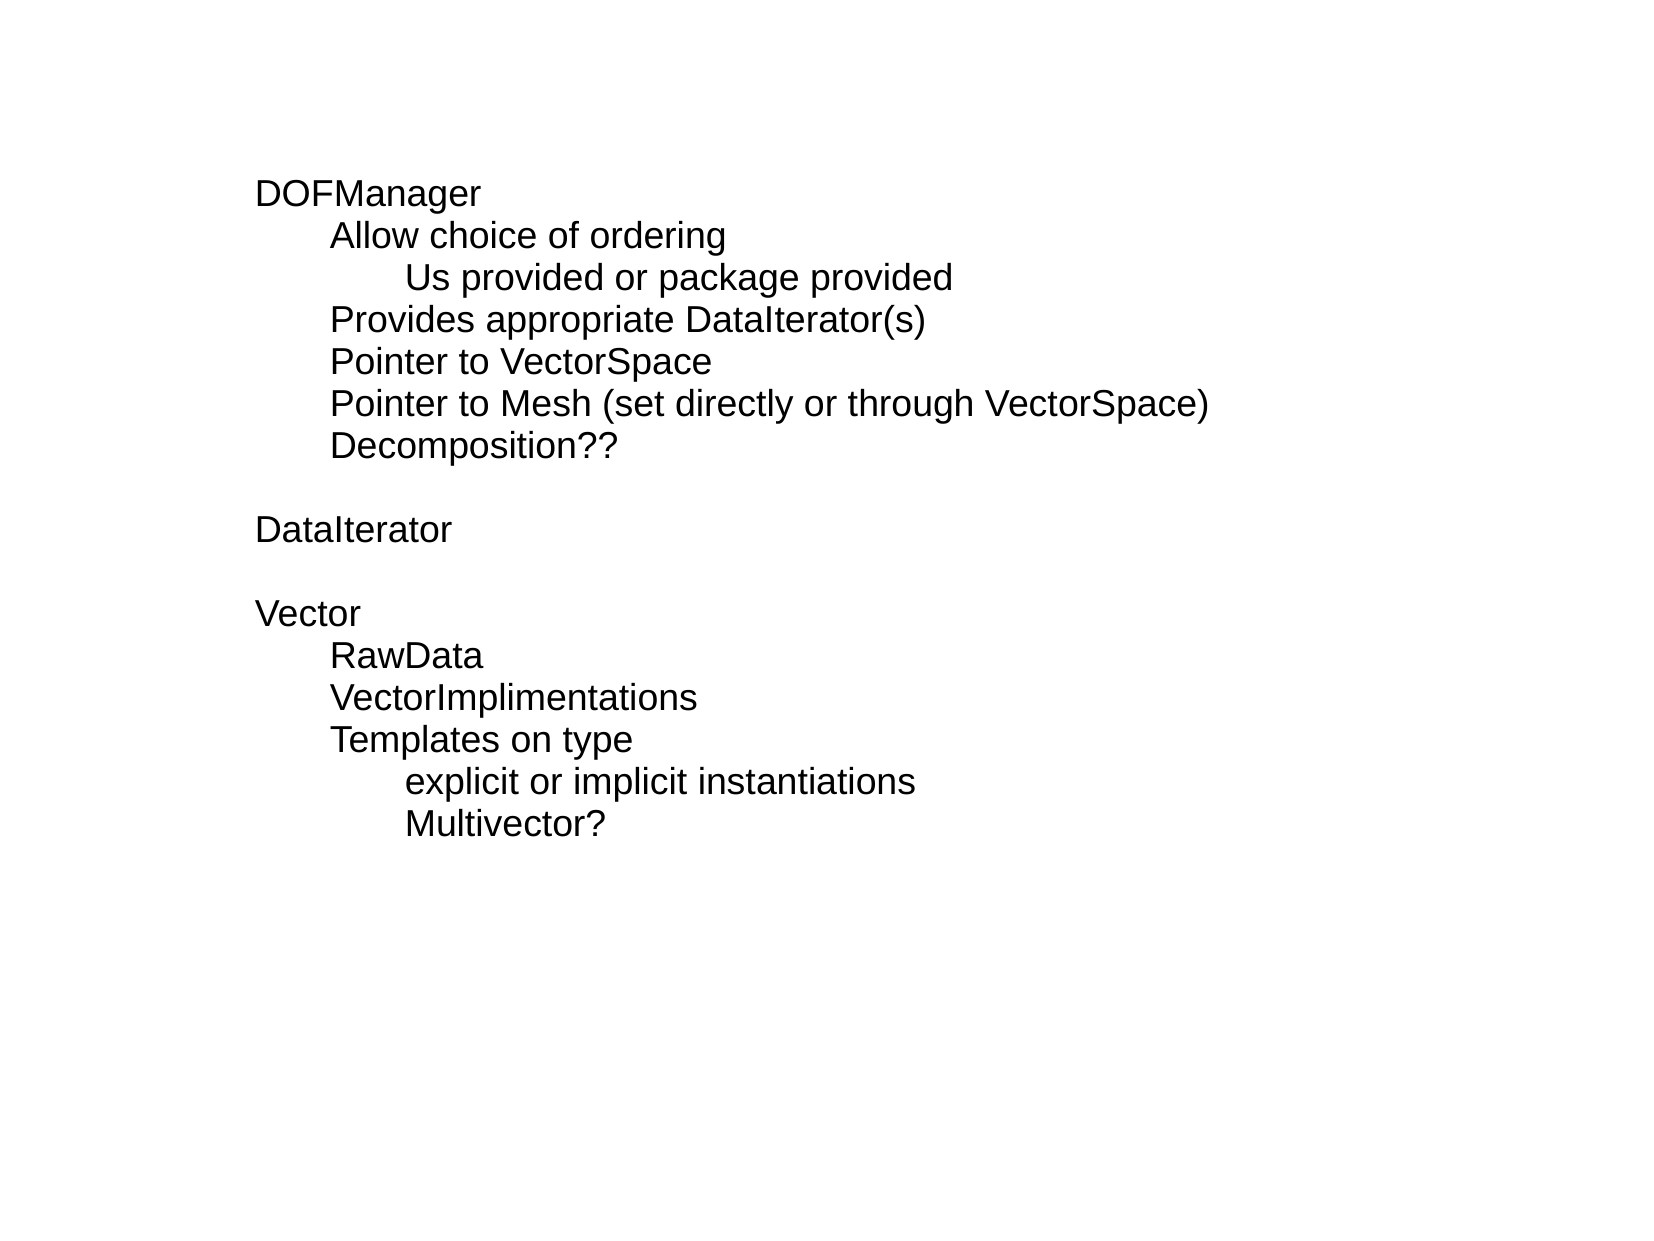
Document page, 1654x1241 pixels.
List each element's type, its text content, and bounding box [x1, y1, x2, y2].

text_box DOFManager Allow choice of ordering Us provided or package provided Provides appropriate DataIterator(s) Pointer to VectorSpace Pointer to Mesh (set directly or through VectorSpace) Decomposition?? DataIterator Vector RawData VectorImplimentations Templates on type explicit or implicit instantiations Multivector? [240, 165, 1226, 978]
